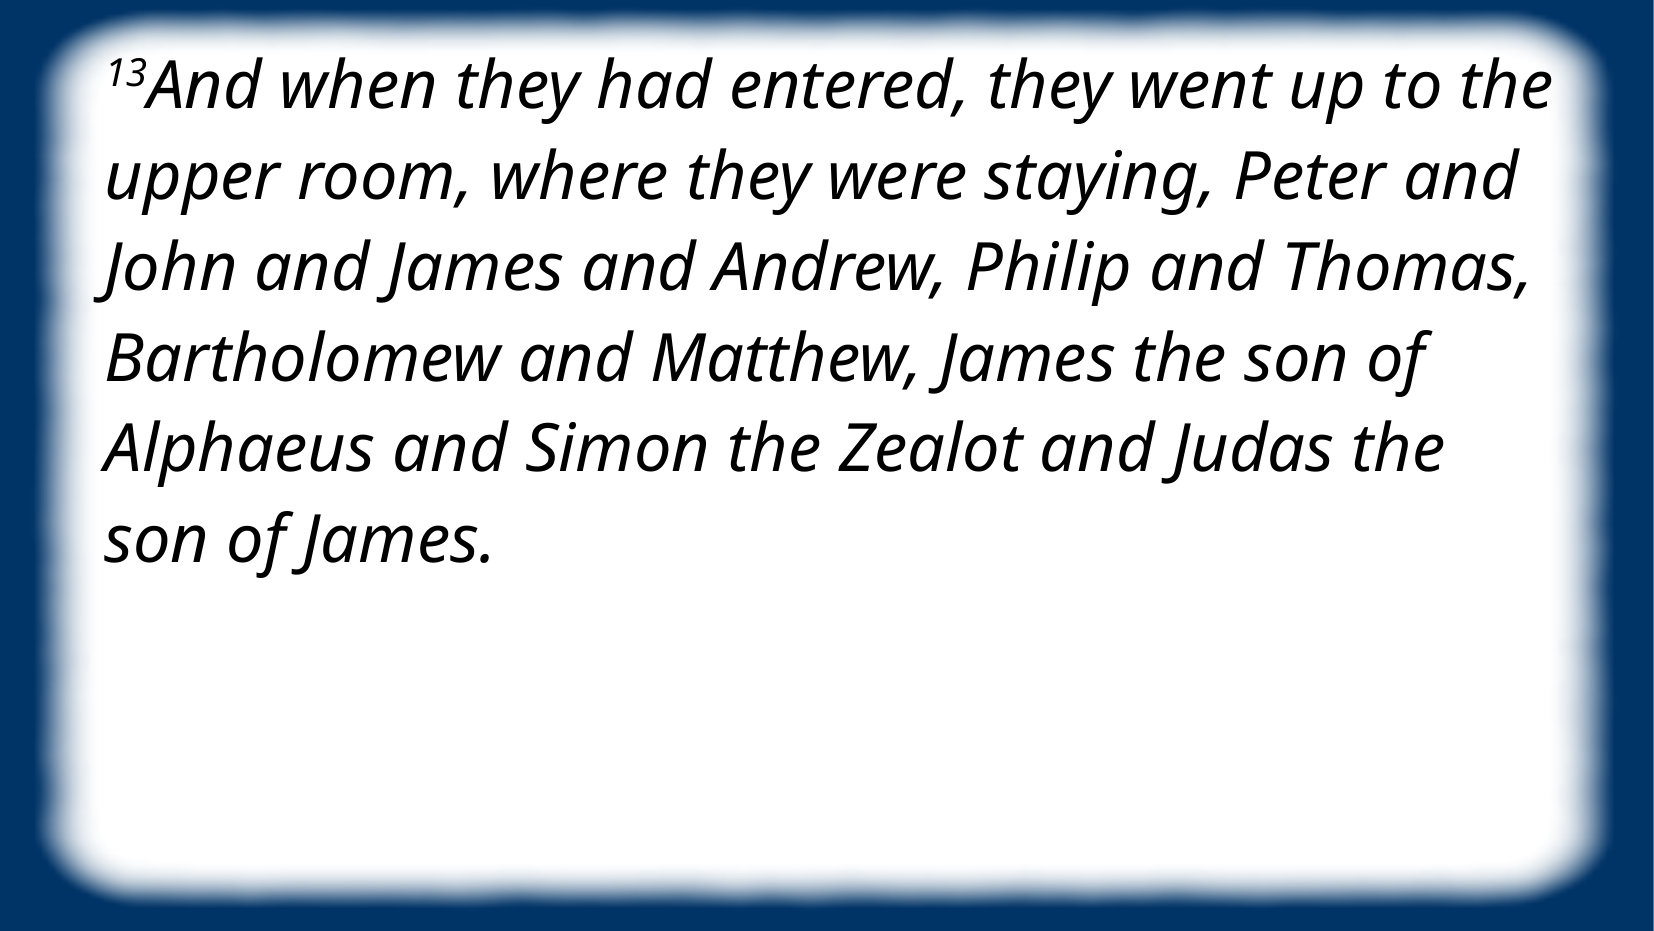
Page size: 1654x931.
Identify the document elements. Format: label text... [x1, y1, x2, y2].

text_box 13And when they had entered, they went up to the upper room, where they were staying, Peter and John and James and Andrew, Philip and Thomas, Bartholomew and Matthew, James the son of Alphaeus and Simon the Zealot and Judas the son of James. [90, 30, 1576, 578]
picture [0, 0, 1654, 931]
